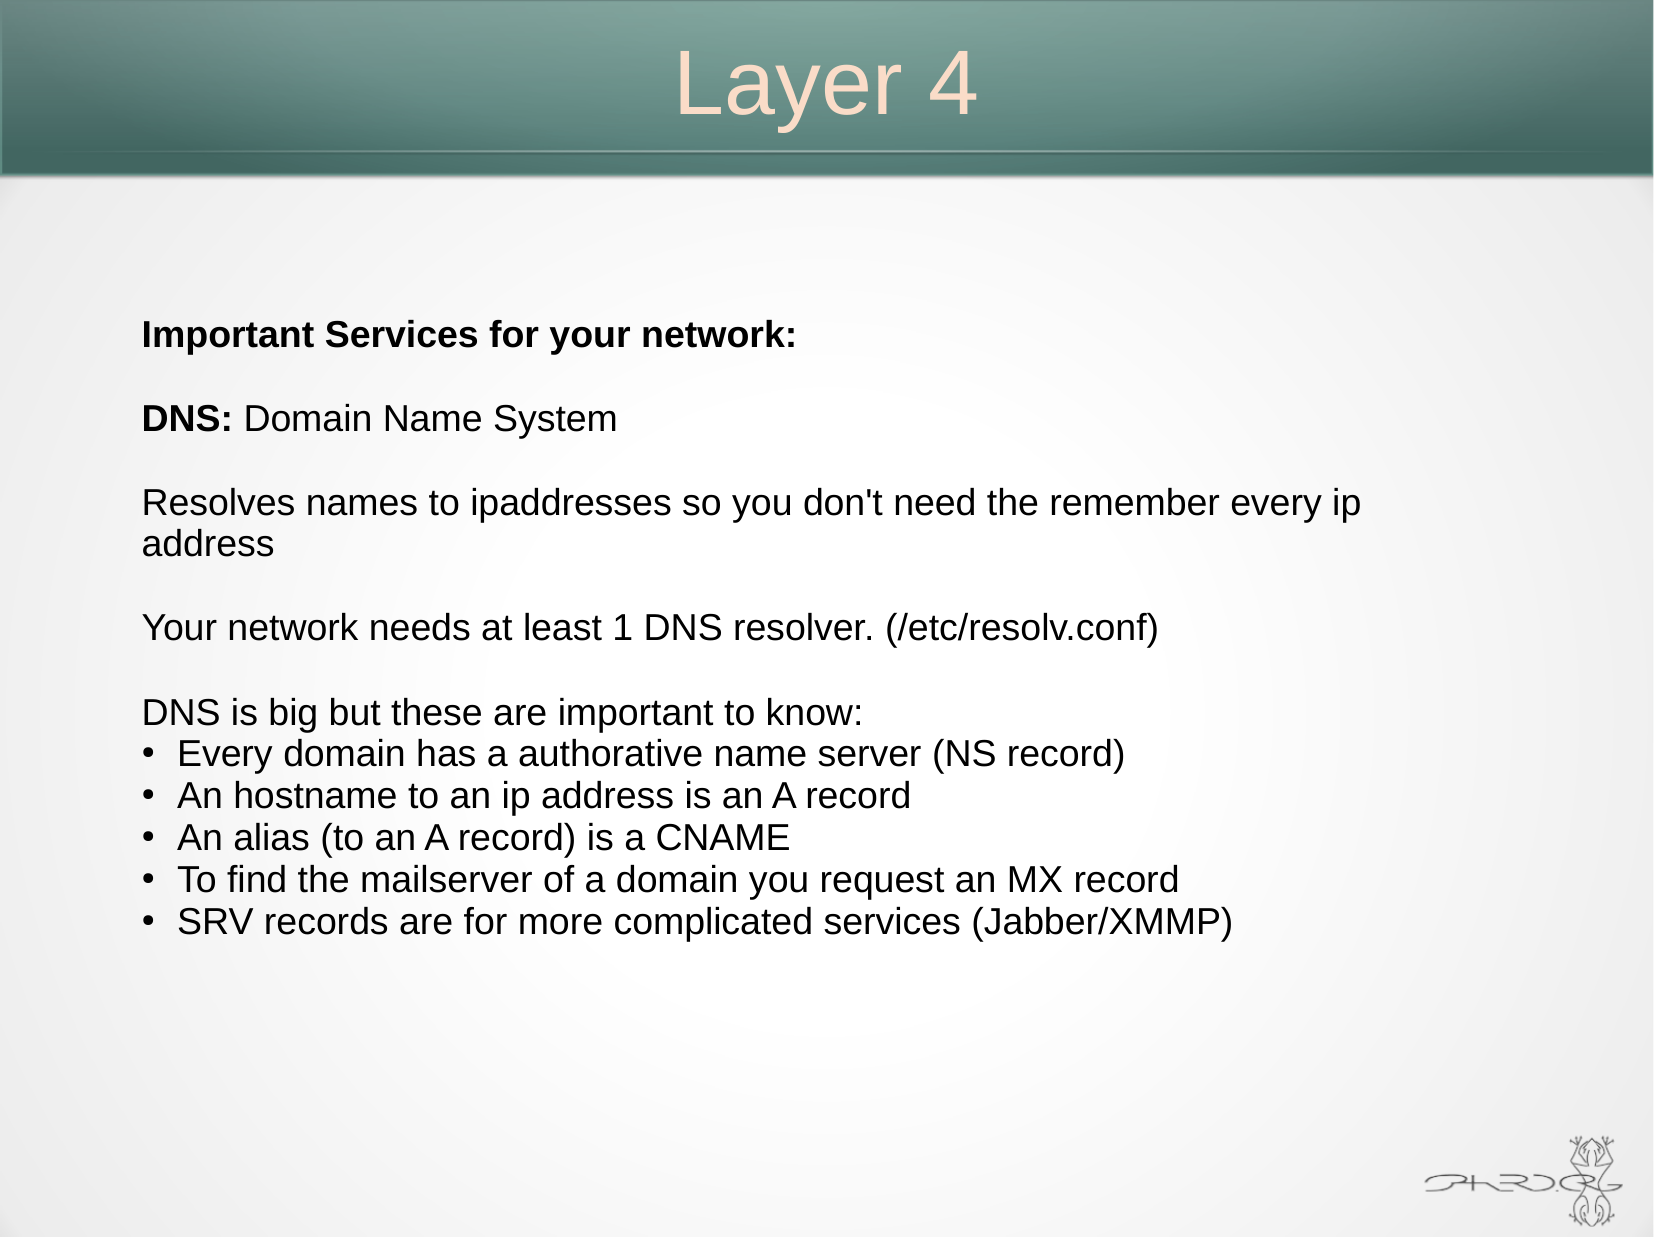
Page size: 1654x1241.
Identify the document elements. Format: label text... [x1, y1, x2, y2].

text_box Important Services for your network: DNS: Domain Name System Resolves names to ipaddresses so you don't need the remember every ip address Your network needs at least 1 DNS resolver. (/etc/resolv.conf) DNS is big but these are important to know: Every domain has a authorative name server (NS record) An hostname to an ip address is an A record An alias (to an A record) is a CNAME To find the mailserver of a domain you request an MX record SRV records are for more complicated services (Jabber/XMMP) [141, 312, 1477, 943]
title [82, 11, 1571, 154]
picture [0, 0, 1654, 1237]
